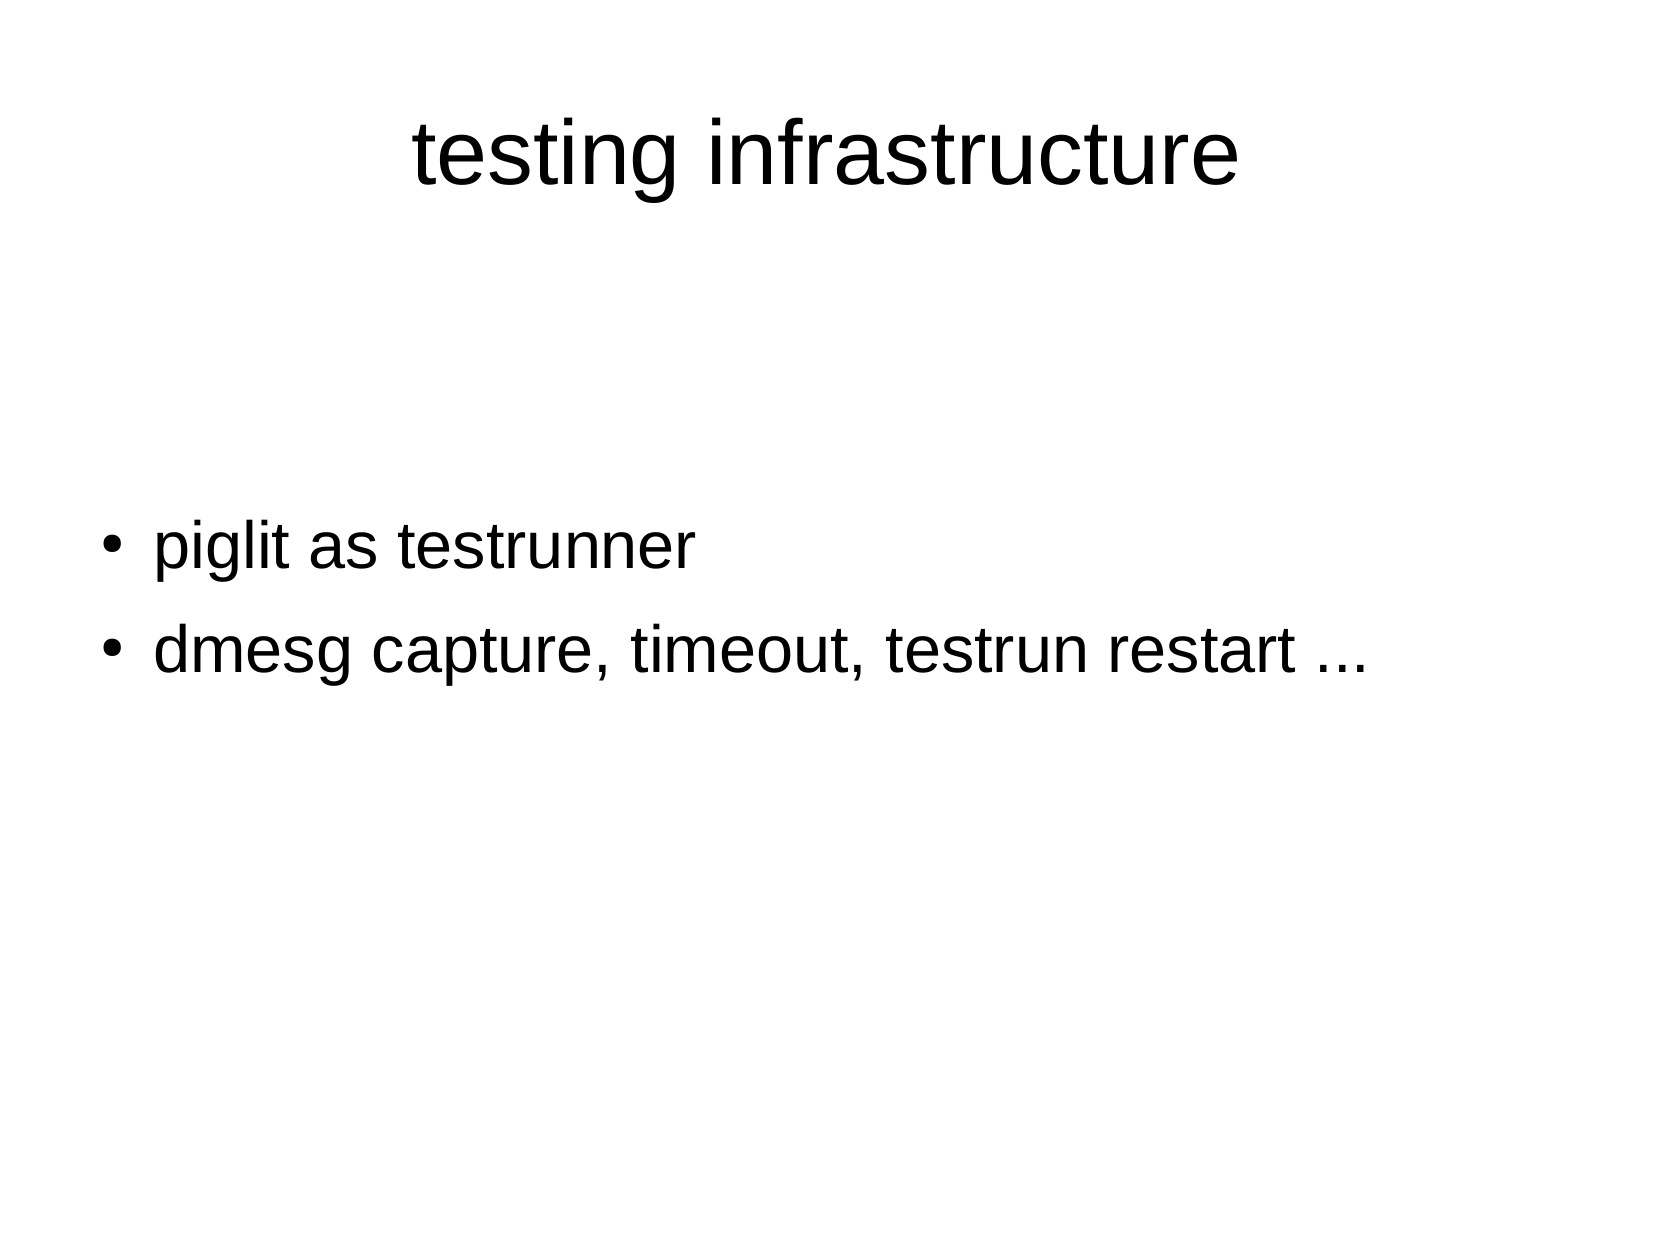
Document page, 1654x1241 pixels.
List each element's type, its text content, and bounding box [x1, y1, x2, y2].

title testing infrastructure [82, 49, 1571, 257]
list piglit as testrunner dmesg capture, timeout, testrun restart ... [82, 507, 1571, 1145]
